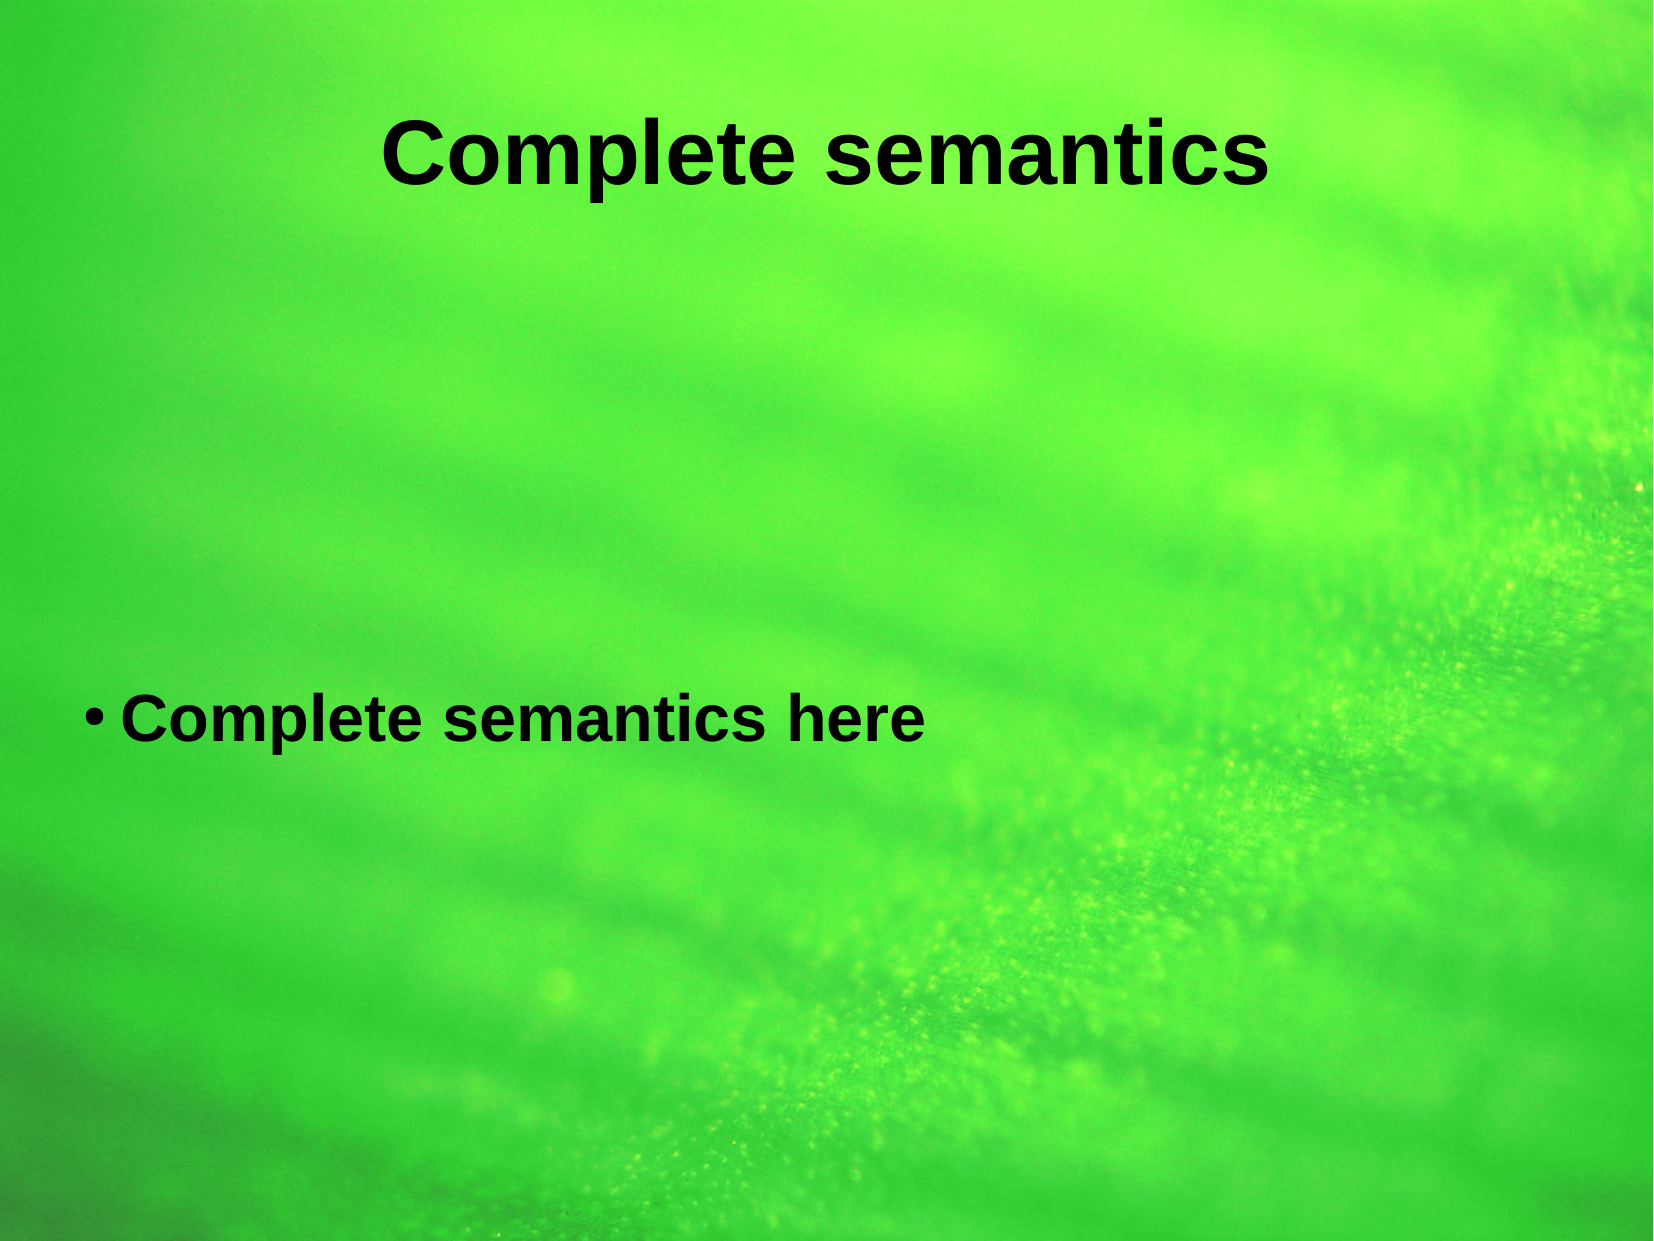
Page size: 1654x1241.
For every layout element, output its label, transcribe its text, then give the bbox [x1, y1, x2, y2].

subtitle Complete semantics here [82, 290, 1651, 1109]
picture [0, 0, 1654, 1241]
title Complete semantics [82, 49, 1571, 257]
